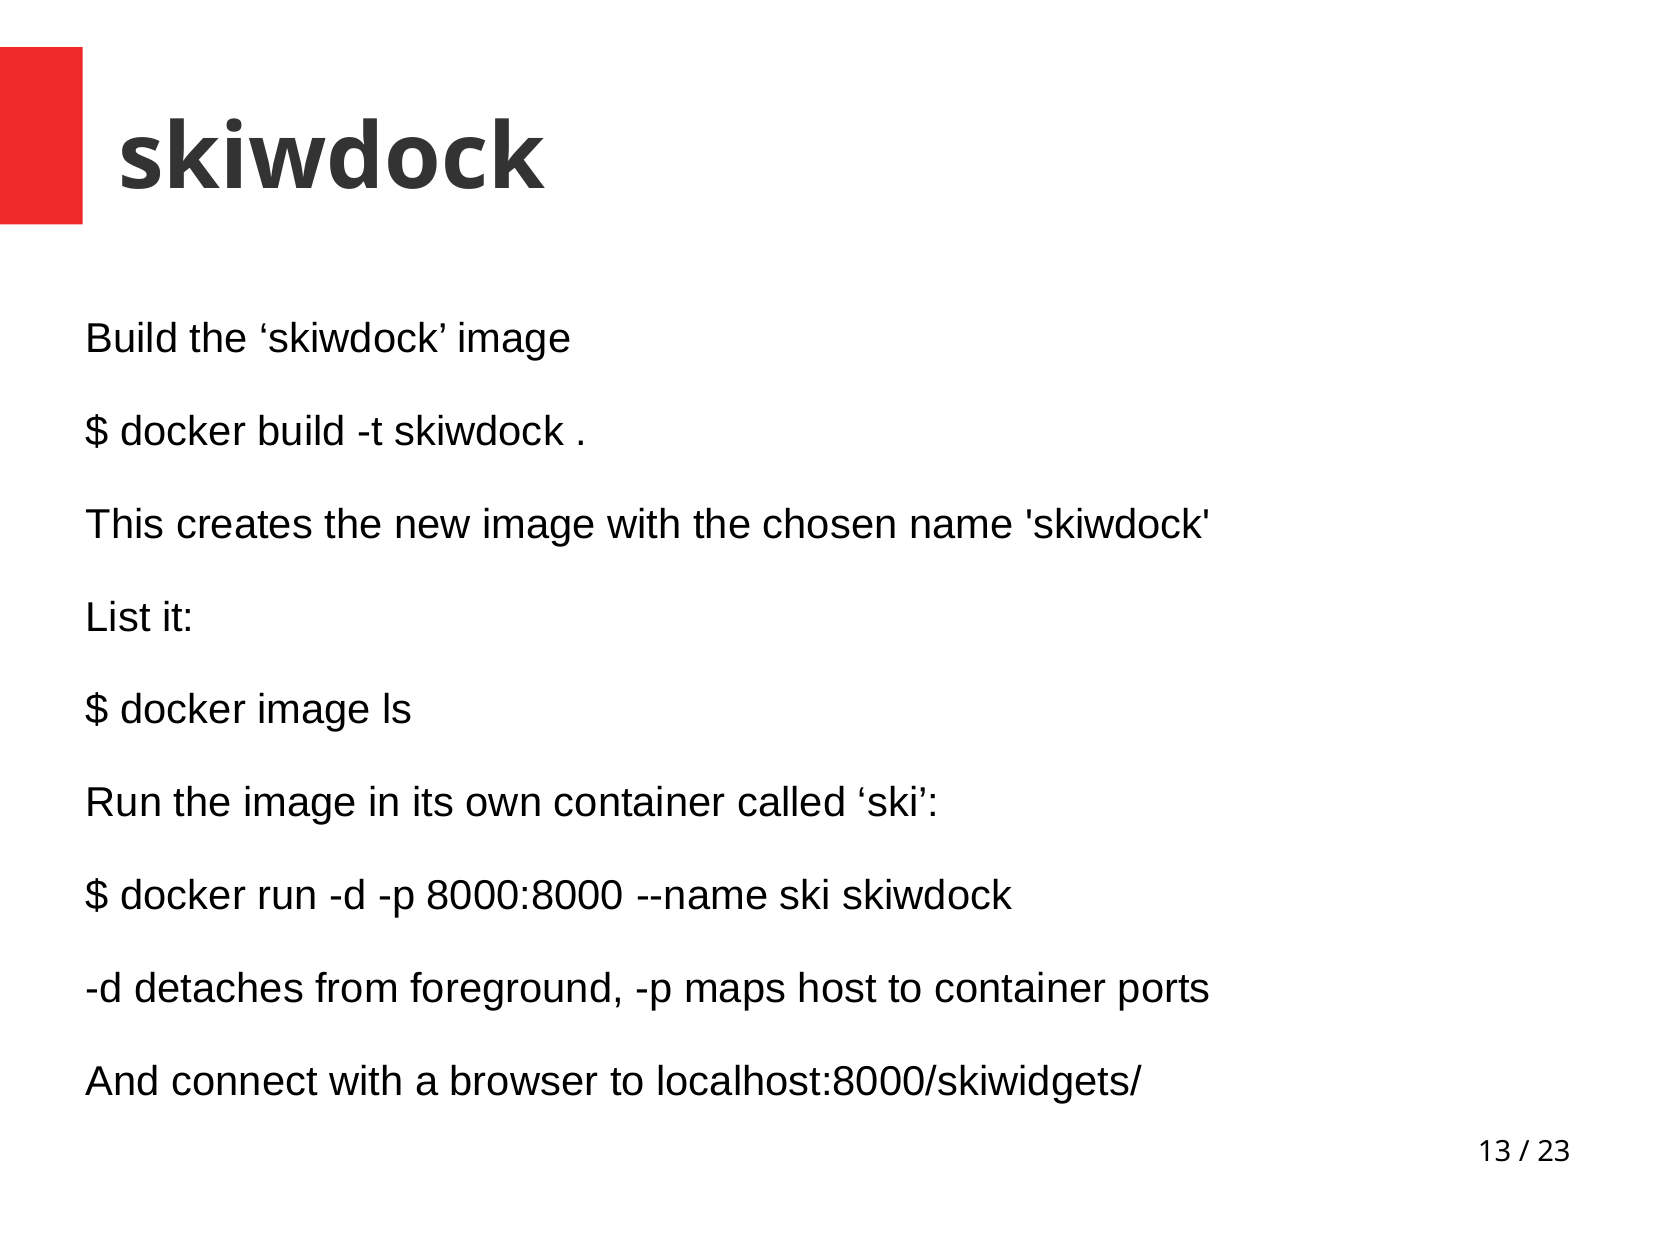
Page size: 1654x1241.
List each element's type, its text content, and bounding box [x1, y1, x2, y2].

text_box Build the ‘skiwdock’ image $ docker build -t skiwdock . This creates the new image with the chosen name 'skiwdock' List it: $ docker image ls Run the image in its own container called ‘ski’: $ docker run -d -p 8000:8000 --name ski skiwdock -d detaches from foreground, -p maps host to container ports And connect with a browser to localhost:8000/skiwidgets/ [70, 307, 1418, 1113]
title skiwdock [118, 49, 1571, 257]
